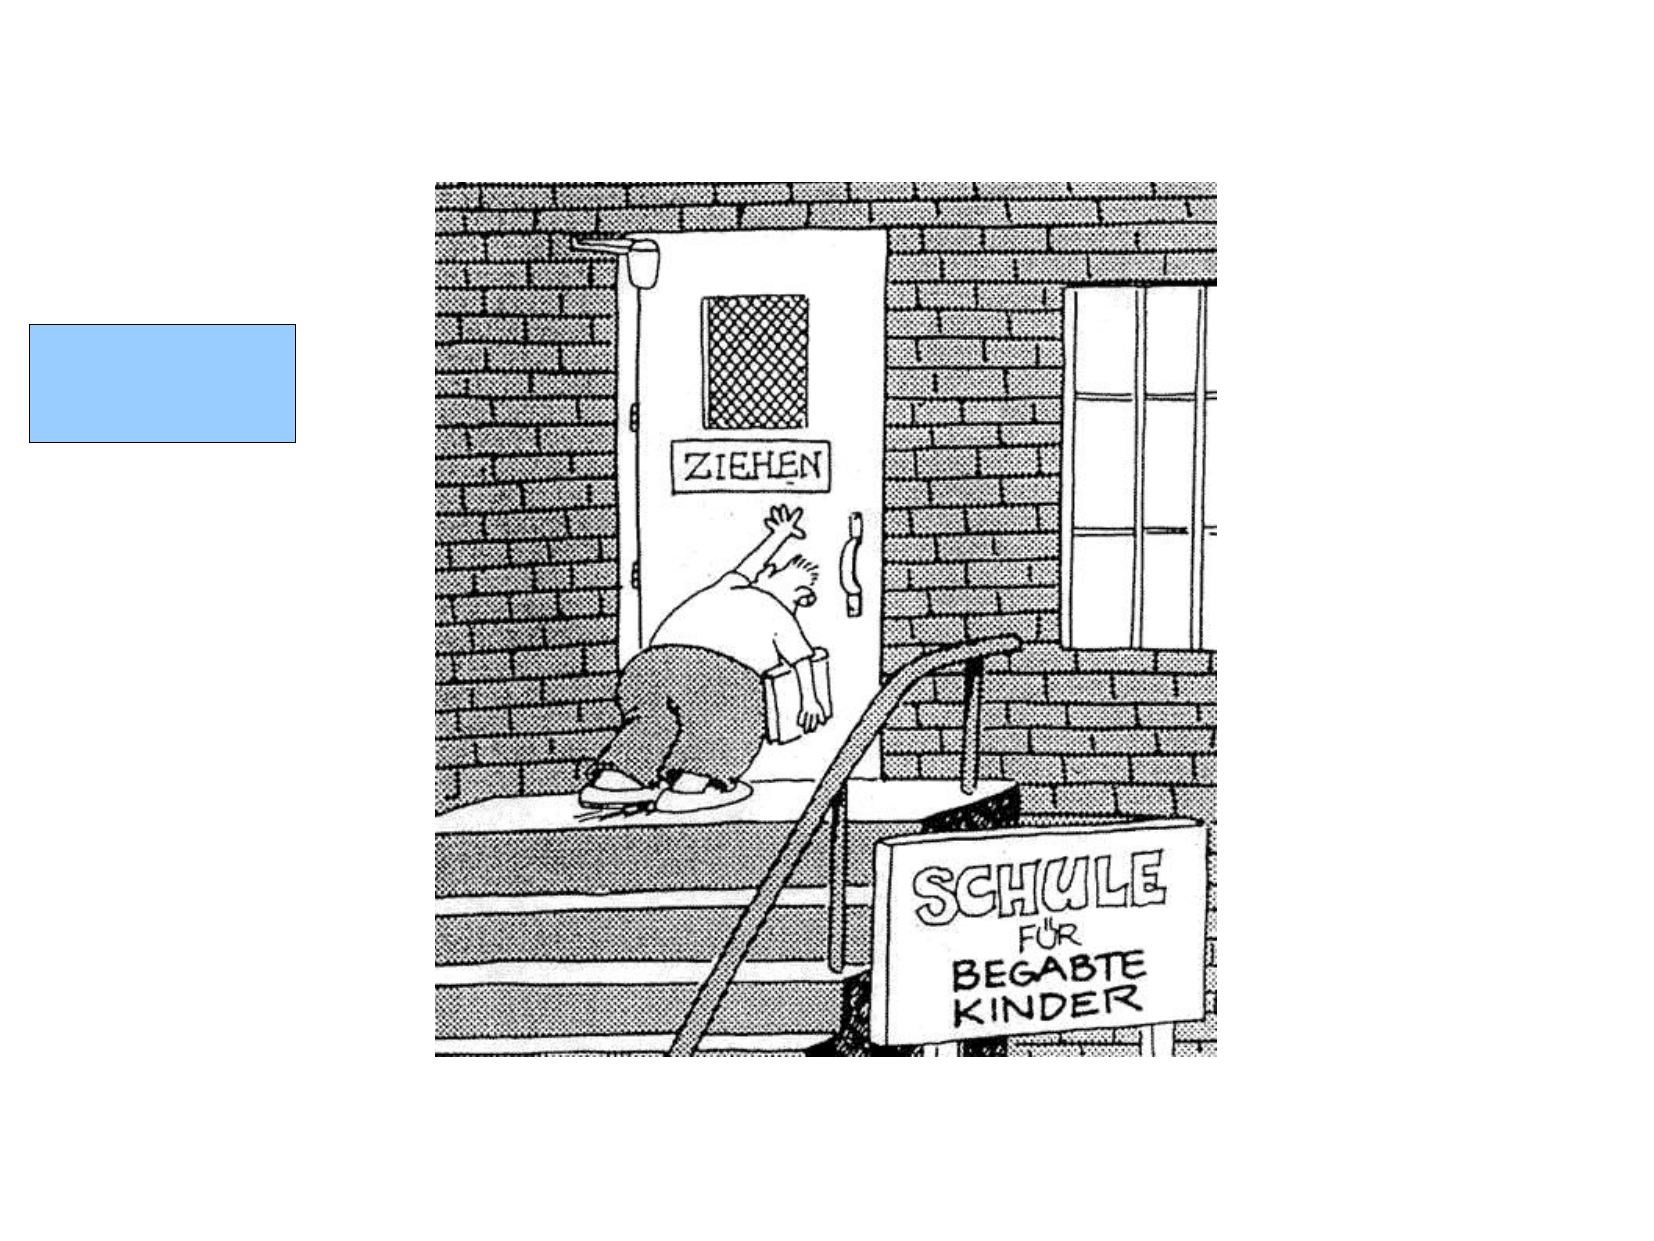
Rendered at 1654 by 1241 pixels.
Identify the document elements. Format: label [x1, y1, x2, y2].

picture [435, 182, 1217, 1057]
